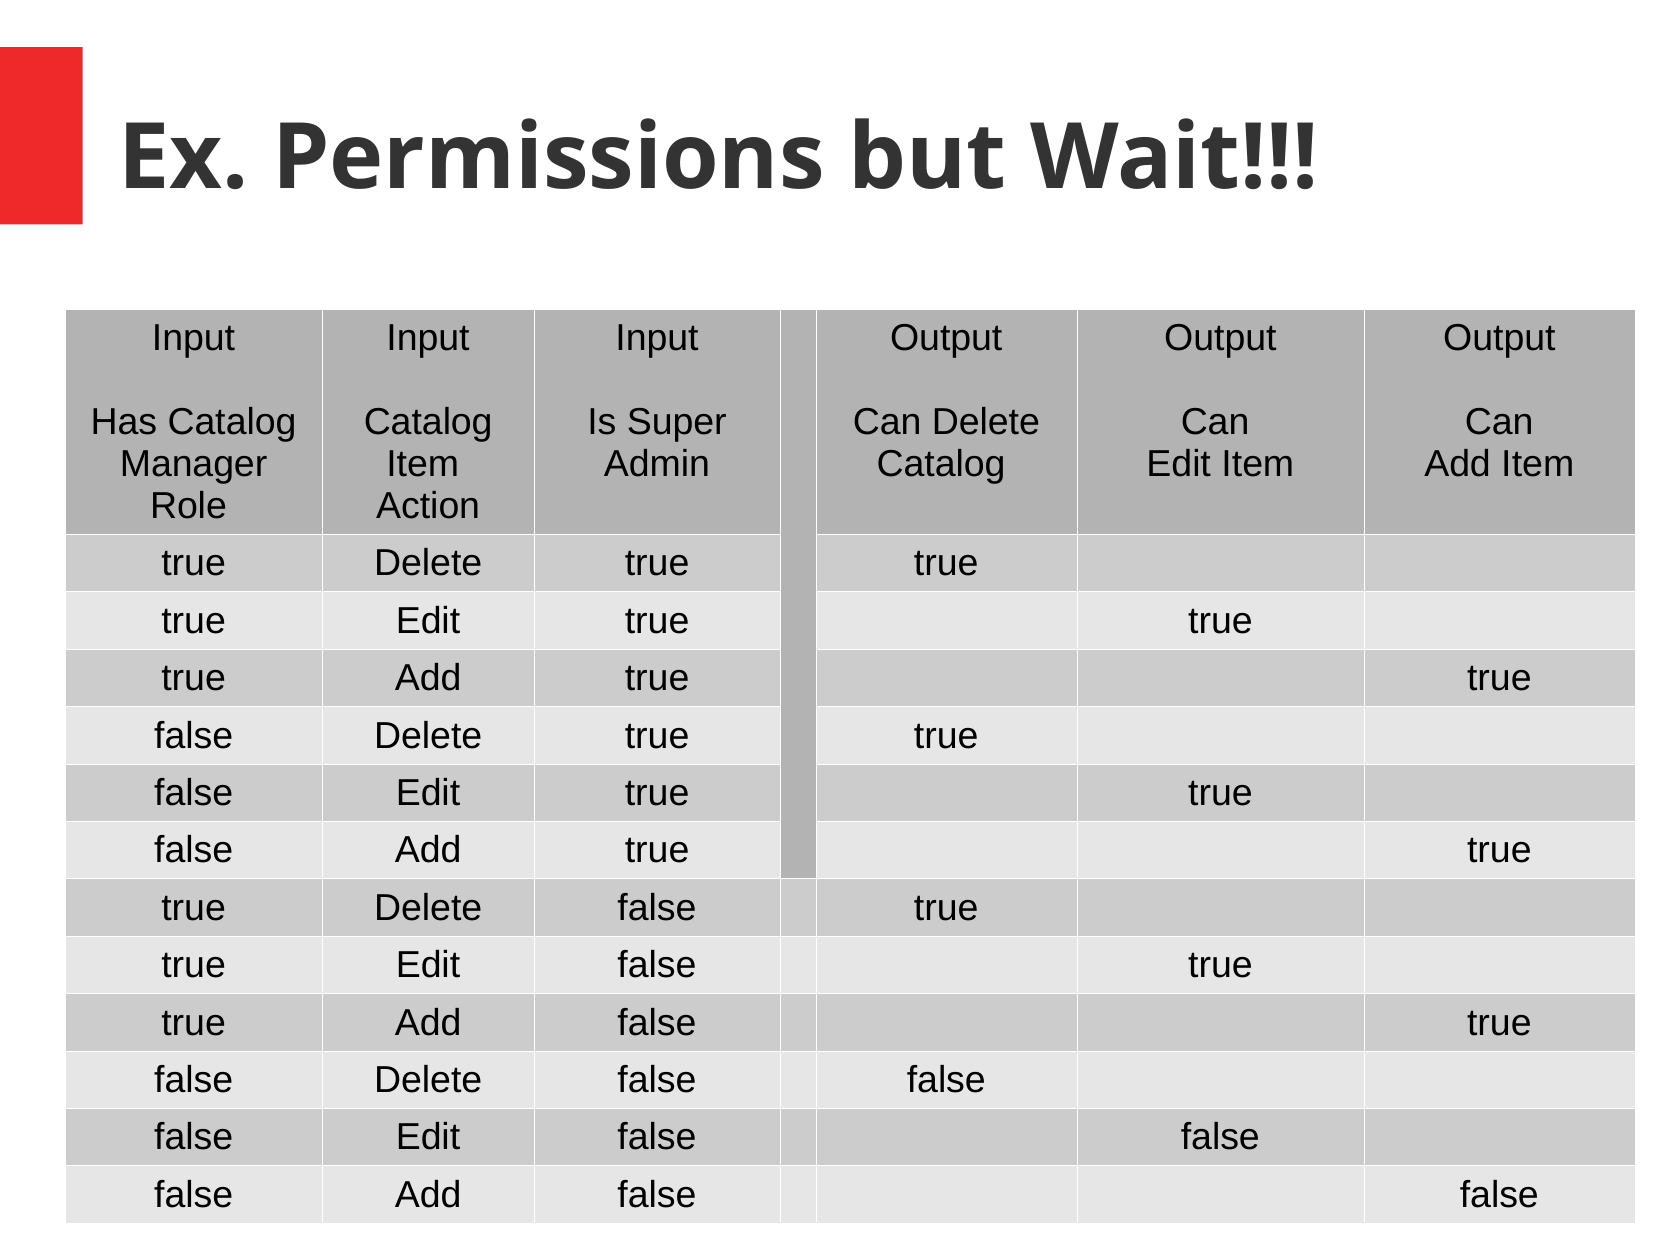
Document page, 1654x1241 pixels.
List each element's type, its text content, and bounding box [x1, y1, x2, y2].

table_cell true [66, 994, 322, 1051]
table_cell Edit [323, 937, 534, 993]
table_cell true [535, 650, 780, 706]
table_cell false [66, 1052, 322, 1108]
table_cell true [817, 707, 1077, 764]
table_cell false [66, 822, 322, 878]
table_cell true [1078, 592, 1364, 649]
table_cell Add [323, 1166, 534, 1223]
table_cell true [535, 822, 780, 878]
table_cell false [66, 707, 322, 764]
table_cell [1078, 650, 1364, 706]
table_cell true [66, 650, 322, 706]
table_cell false [535, 937, 780, 993]
table_cell true [66, 592, 322, 649]
table_cell [1365, 1109, 1635, 1165]
table_cell [1078, 822, 1364, 878]
table_header Output Can Delete Catalog [817, 310, 1077, 534]
table_cell [817, 650, 1077, 706]
table_cell true [1365, 994, 1635, 1051]
table_cell Edit [323, 592, 534, 649]
table_cell false [535, 1052, 780, 1108]
table_header Input Is Super Admin [535, 310, 780, 534]
table_cell [1365, 937, 1635, 993]
table_cell false [66, 765, 322, 821]
table_cell [817, 765, 1077, 821]
table_header Input Has Catalog Manager Role [66, 310, 322, 534]
table_cell [817, 937, 1077, 993]
table_cell true [817, 879, 1077, 936]
table_cell true [1078, 937, 1364, 993]
table_cell [817, 592, 1077, 649]
table_cell [1078, 1166, 1364, 1223]
table_cell Add [323, 822, 534, 878]
table_cell false [535, 1109, 780, 1165]
table_cell true [1078, 765, 1364, 821]
table_cell true [66, 879, 322, 936]
table_cell Edit [323, 765, 534, 821]
table_cell [1365, 535, 1635, 591]
table_cell [1365, 765, 1635, 821]
table_cell false [66, 1109, 322, 1165]
table_cell Edit [323, 1109, 534, 1165]
table_cell [1078, 1052, 1364, 1108]
table_header Input Catalog Item Action [323, 310, 534, 534]
table_cell false [535, 1166, 780, 1223]
table_cell [1365, 707, 1635, 764]
table_cell false [66, 1166, 322, 1223]
table_cell [1365, 879, 1635, 936]
table_cell [817, 1109, 1077, 1165]
table_cell false [535, 879, 780, 936]
table_cell true [817, 535, 1077, 591]
table_cell Delete [323, 879, 534, 936]
table_cell false [1365, 1166, 1635, 1223]
table_cell Add [323, 994, 534, 1051]
table_cell [1078, 879, 1364, 936]
table_cell Delete [323, 707, 534, 764]
table_cell [1365, 592, 1635, 649]
table_cell true [66, 535, 322, 591]
table_header [781, 310, 816, 878]
table_cell false [1078, 1109, 1364, 1165]
table_cell [817, 994, 1077, 1051]
table_cell true [535, 765, 780, 821]
table_cell [1078, 994, 1364, 1051]
table_cell [1078, 707, 1364, 764]
table_cell true [535, 707, 780, 764]
table_cell true [1365, 650, 1635, 706]
table_cell [1365, 1052, 1635, 1108]
table_cell Delete [323, 1052, 534, 1108]
table_cell [1078, 535, 1364, 591]
table_cell true [535, 535, 780, 591]
table_cell true [535, 592, 780, 649]
table_cell false [817, 1052, 1077, 1108]
table_cell [817, 822, 1077, 878]
table_cell [817, 1166, 1077, 1223]
title Ex. Permissions but Wait!!! [118, 49, 1571, 257]
table_header Output Can Edit Item [1078, 310, 1364, 534]
table_cell Delete [323, 535, 534, 591]
table_header Output Can Add Item [1365, 310, 1635, 534]
table_cell false [535, 994, 780, 1051]
table_cell true [66, 937, 322, 993]
table_cell Add [323, 650, 534, 706]
table_cell true [1365, 822, 1635, 878]
